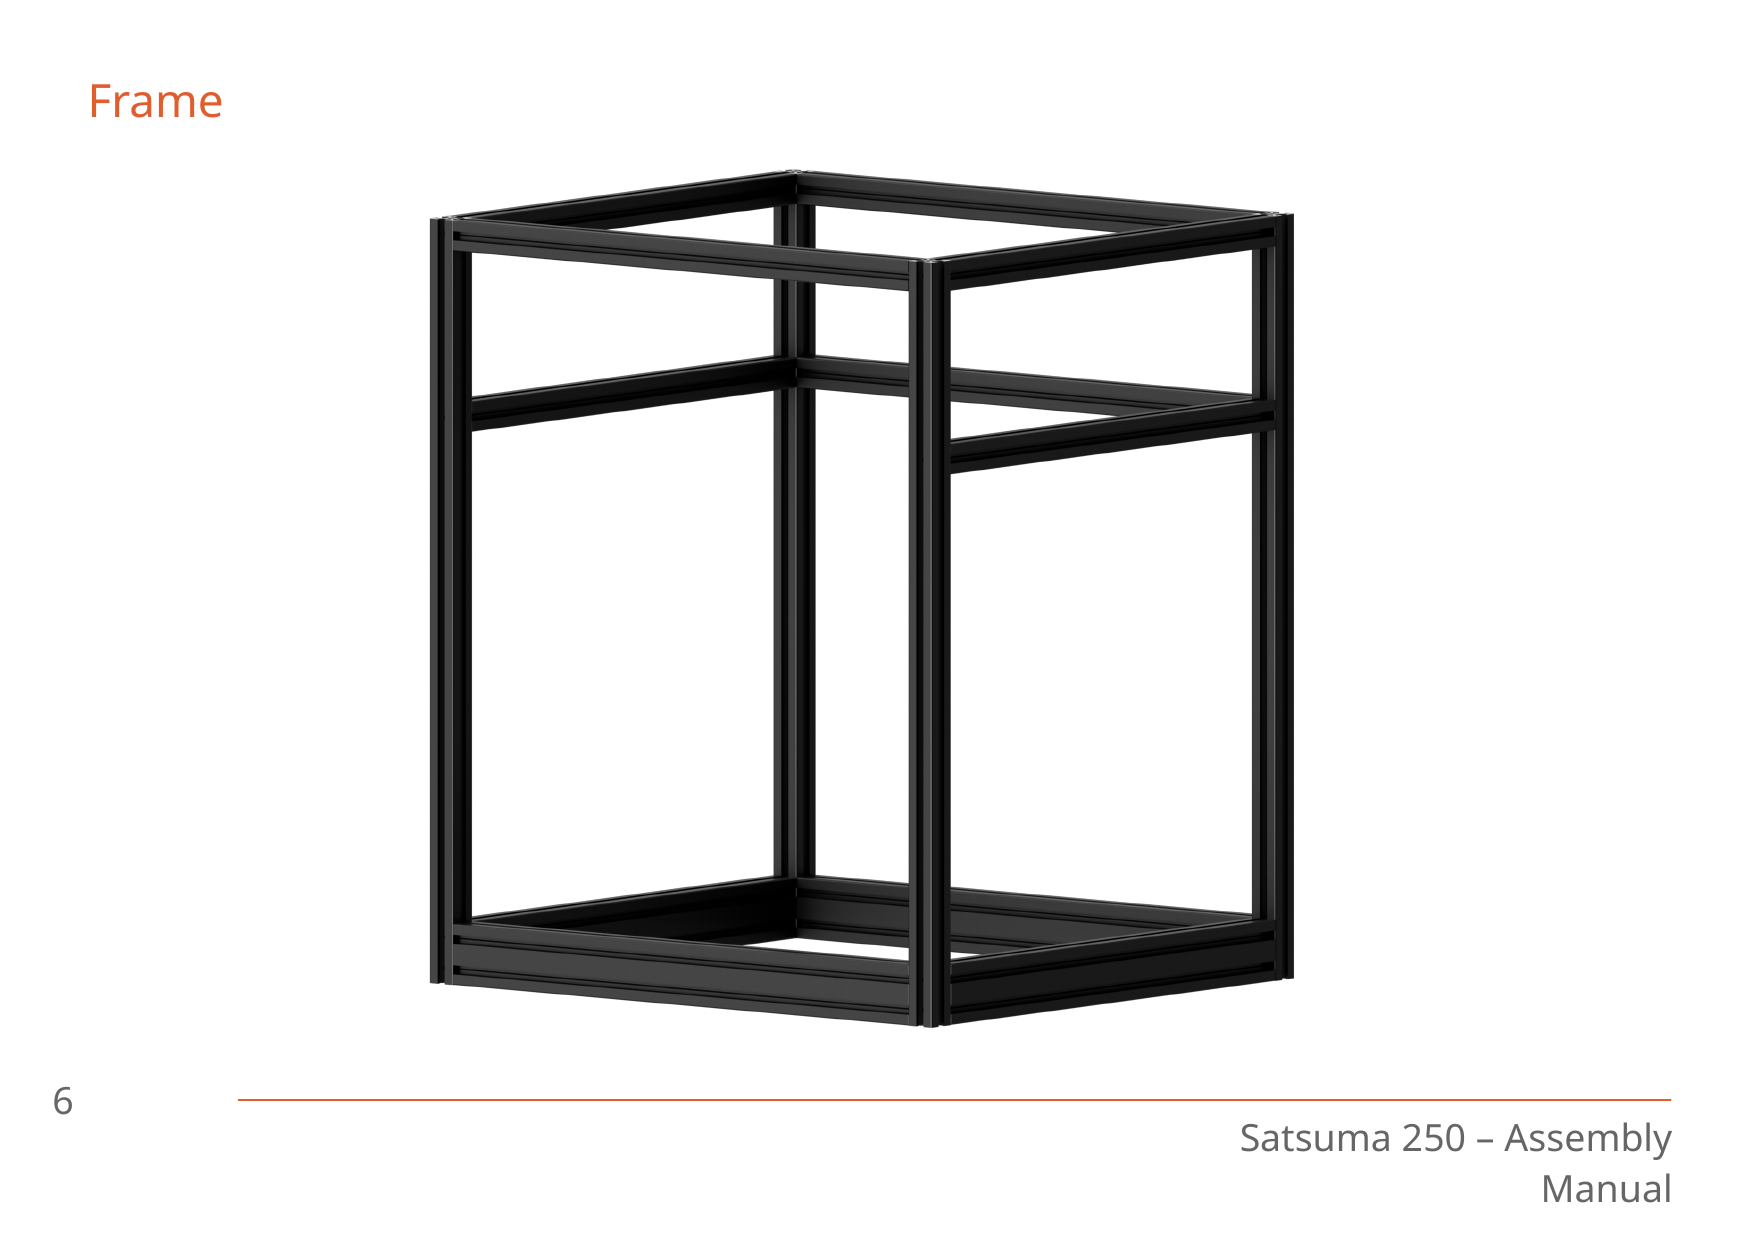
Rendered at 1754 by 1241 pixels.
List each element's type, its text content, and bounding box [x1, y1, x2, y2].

picture [394, 137, 1360, 1103]
text_box <number> [57, 1044, 232, 1157]
title Frame [87, 74, 1667, 126]
